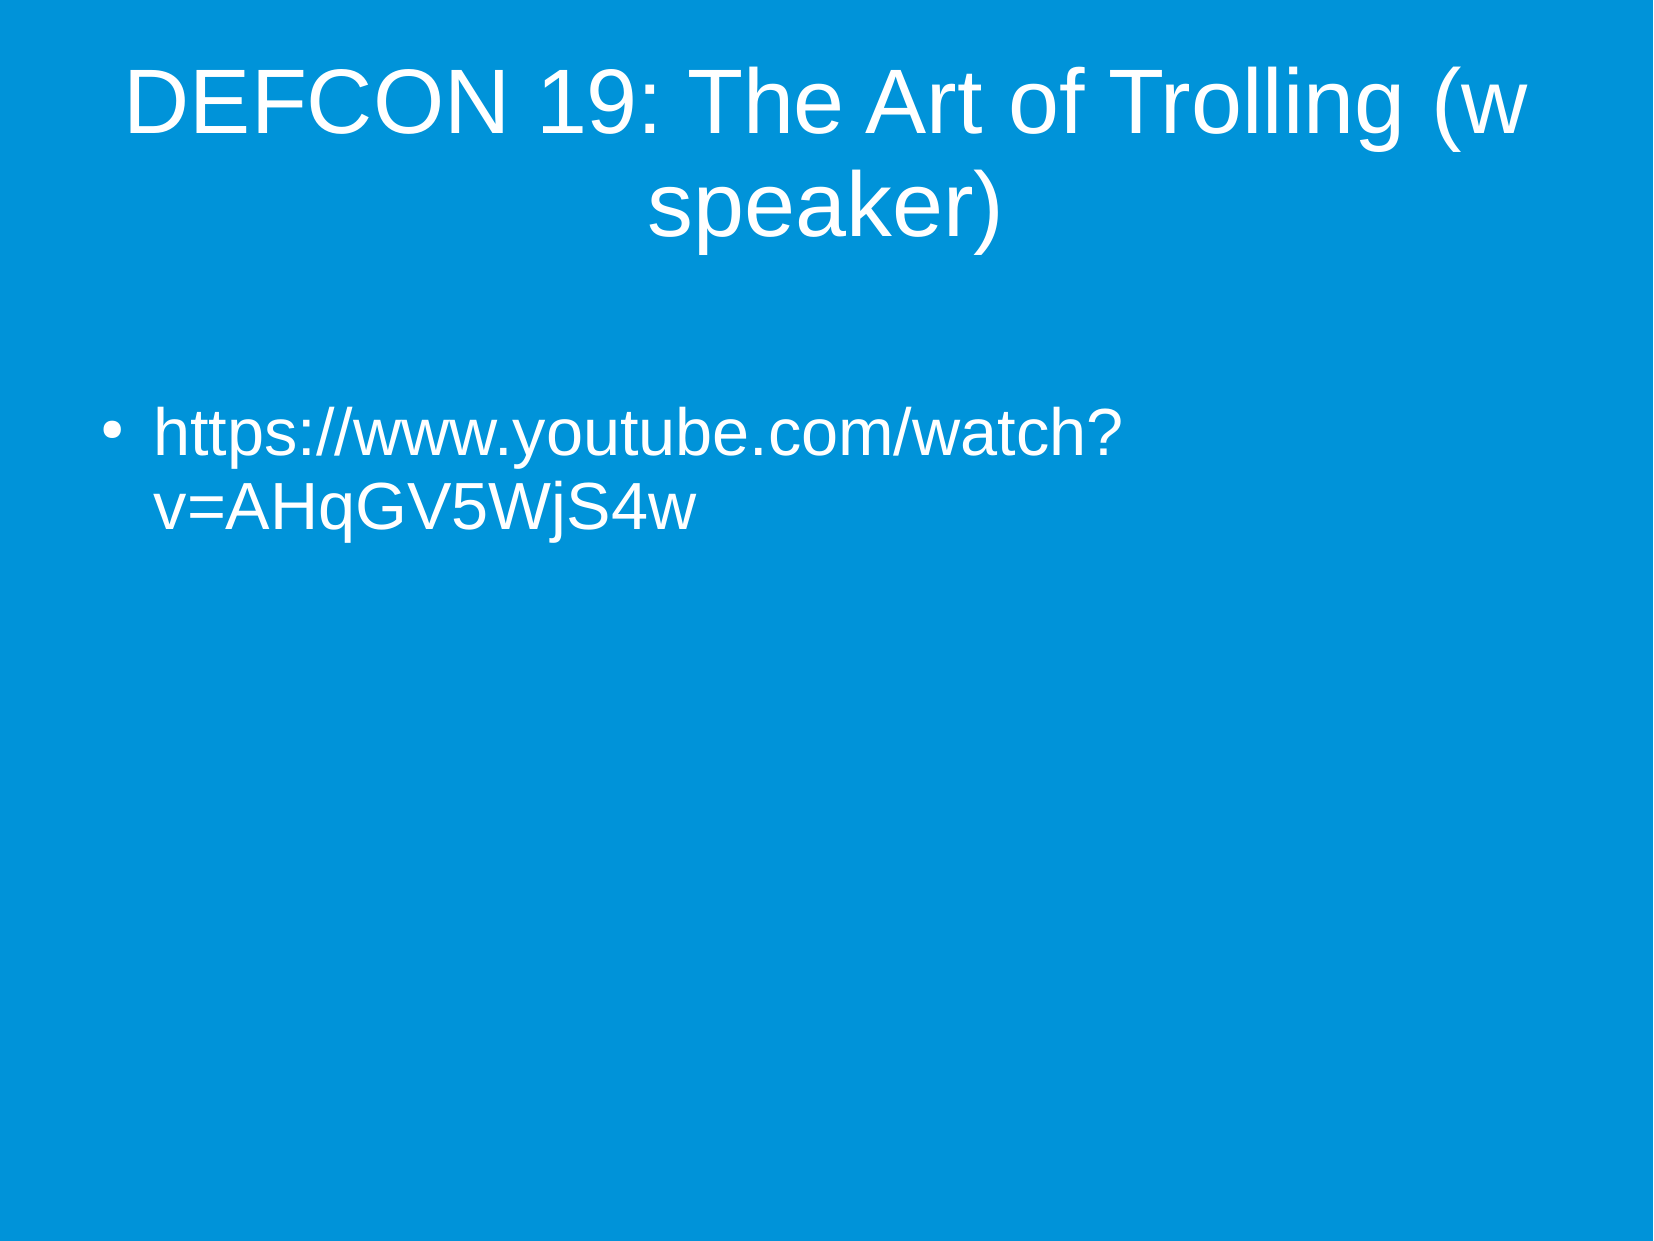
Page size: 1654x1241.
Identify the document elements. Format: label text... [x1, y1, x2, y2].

list https://www.youtube.com/watch?v=AHqGV5WjS4w [82, 290, 1571, 1010]
title DEFCON 19: The Art of Trolling (w speaker) [82, 49, 1571, 257]
